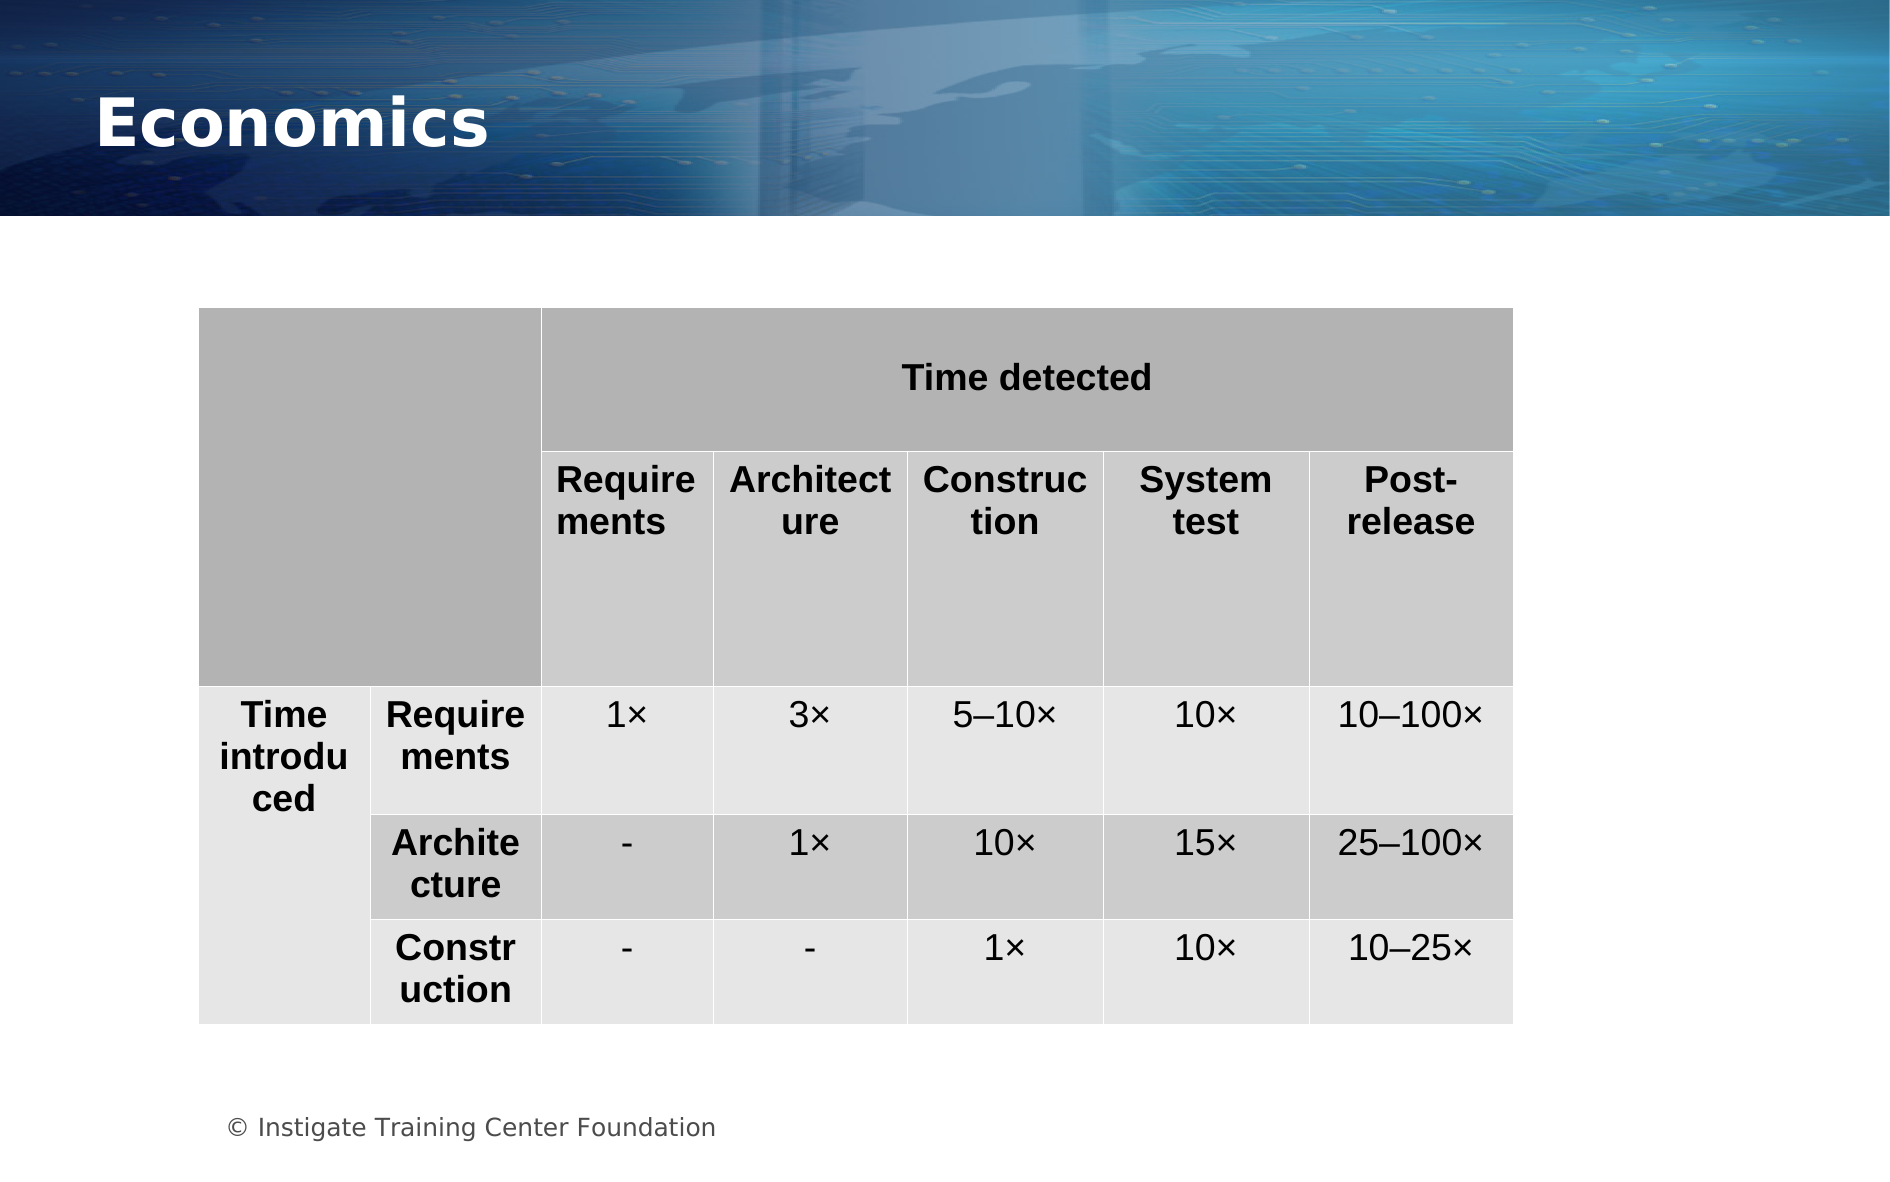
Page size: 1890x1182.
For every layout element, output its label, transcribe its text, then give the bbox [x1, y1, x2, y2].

table_cell 10× [908, 815, 1103, 919]
picture [0, 0, 1890, 216]
table_cell 1× [908, 920, 1103, 1024]
table_cell - [714, 920, 907, 1024]
table_cell 10–25× [1310, 920, 1513, 1024]
table_cell - [542, 920, 713, 1024]
table_cell 3× [714, 687, 907, 814]
table_cell Architecture [371, 815, 541, 919]
table_cell 10× [1104, 920, 1309, 1024]
table_cell Construction [371, 920, 541, 1024]
table_cell Time introduced [199, 687, 370, 1024]
table_cell Post-release [1310, 452, 1513, 686]
table_cell Architecture [714, 452, 907, 686]
table_cell 25–100× [1310, 815, 1513, 919]
table_cell Requirements [371, 687, 541, 814]
table_cell 1× [542, 687, 713, 814]
table_cell Requirements [542, 452, 713, 686]
table_cell 1× [714, 815, 907, 919]
title Economics [94, 47, 1793, 217]
table_header [199, 308, 541, 686]
table_cell 5–10× [908, 687, 1103, 814]
table_cell 10–100× [1310, 687, 1513, 814]
table_cell 10× [1104, 687, 1309, 814]
table_cell - [542, 815, 713, 919]
table_cell 15× [1104, 815, 1309, 919]
table_header Time detected [542, 308, 1513, 451]
table_cell System test [1104, 452, 1309, 686]
table_cell Construction [908, 452, 1103, 686]
